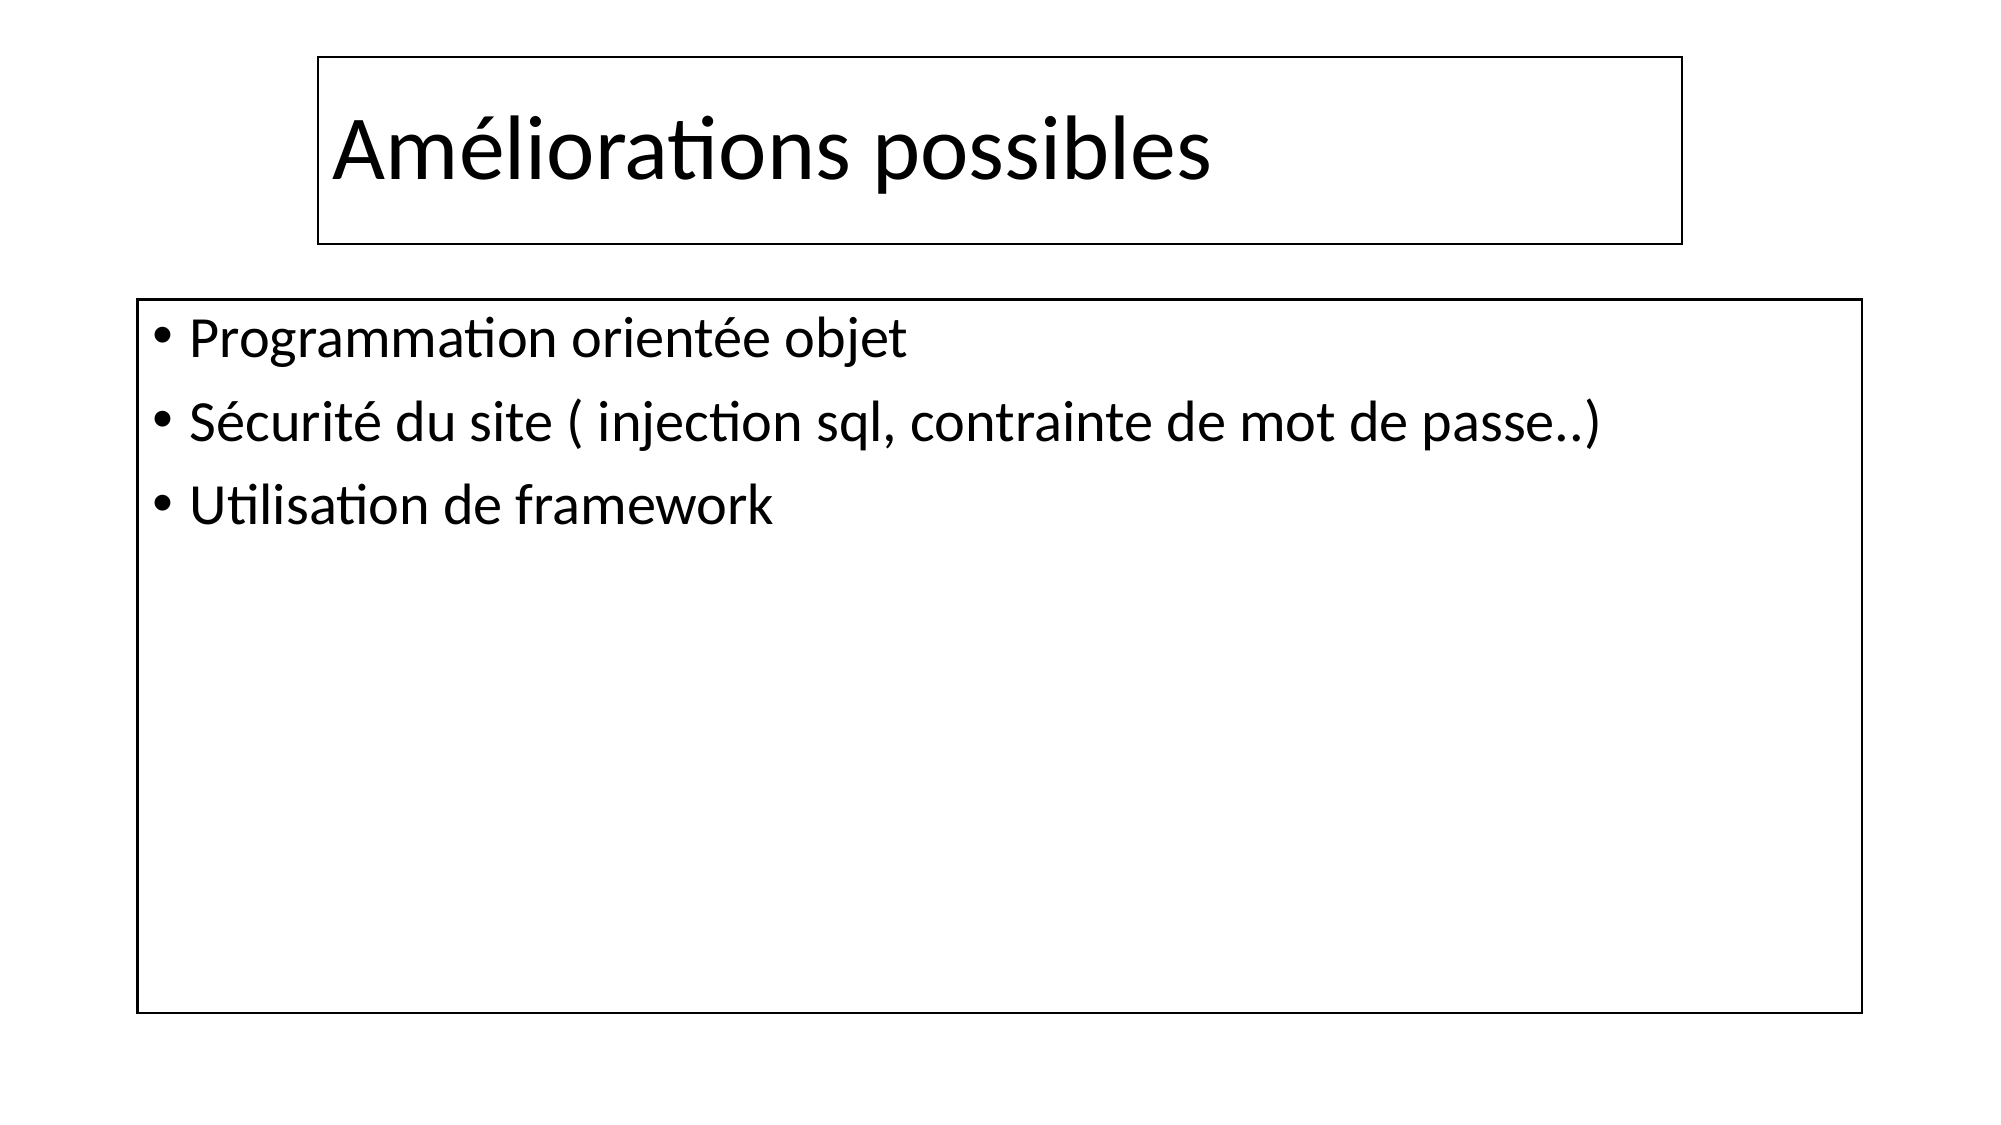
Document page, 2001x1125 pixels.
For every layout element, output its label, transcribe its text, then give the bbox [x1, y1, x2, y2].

list Programmation orientée objet Sécurité du site ( injection sql, contrainte de mot de passe..) Utilisation de framework [137, 299, 1863, 1014]
title Améliorations possibles [317, 57, 1683, 244]
